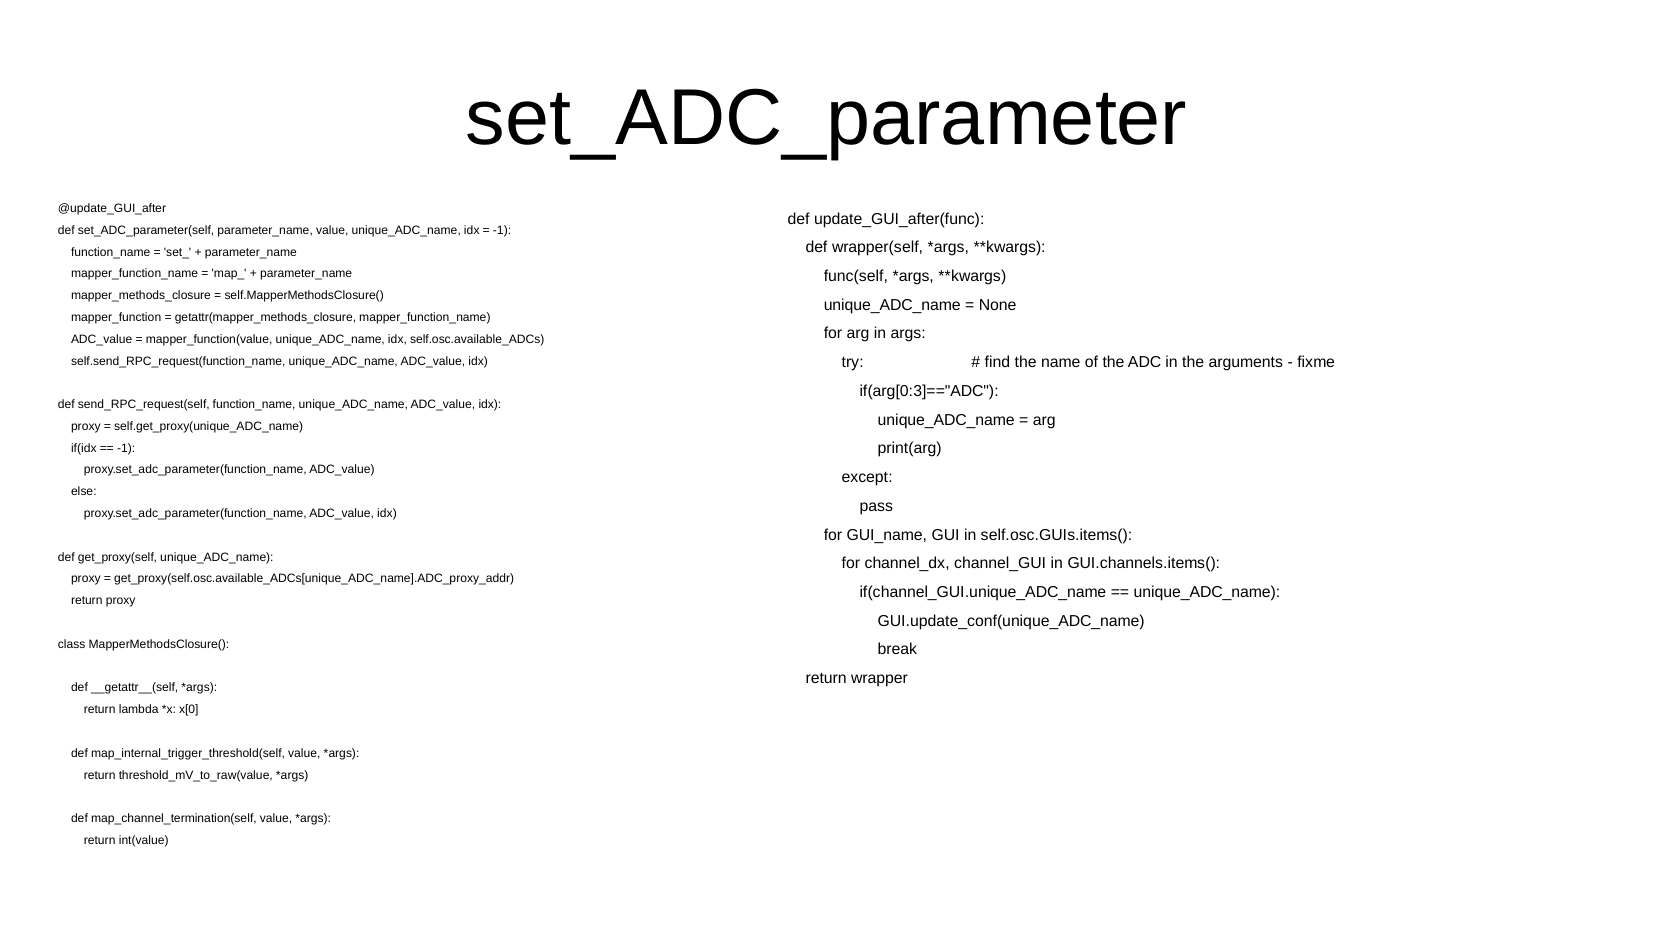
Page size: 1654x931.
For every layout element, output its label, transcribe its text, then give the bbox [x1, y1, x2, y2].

title set_ADC_parameter [82, 39, 1571, 196]
list @update_GUI_after def set_ADC_parameter(self, parameter_name, value, unique_ADC_name, idx = -1): function_name = 'set_' + parameter_name mapper_function_name = 'map_' + parameter_name mapper_methods_closure = self.MapperMethodsClosure() mapper_function = getattr(mapper_methods_closure, mapper_function_name) ADC_value = mapper_function(value, unique_ADC_name, idx, self.osc.available_ADCs) self.send_RPC_request(function_name, unique_ADC_name, ADC_value, idx) def send_RPC_request(self, function_name, unique_ADC_name, ADC_value, idx): proxy = self.get_proxy(unique_ADC_name) if(idx == -1): proxy.set_adc_parameter(function_name, ADC_value) else: proxy.set_adc_parameter(function_name, ADC_value, idx) def get_proxy(self, unique_ADC_name): proxy = get_proxy(self.osc.available_ADCs[unique_ADC_name].ADC_proxy_addr) return proxy class MapperMethodsClosure(): def __getattr__(self, *args): return lambda *x: x[0] def map_internal_trigger_threshold(self, value, *args): return threshold_mV_to_raw(value, *args) def map_channel_termination(self, value, *args): return int(value) [45, 180, 811, 871]
list def update_GUI_after(func): def wrapper(self, *args, **kwargs): func(self, *args, **kwargs) unique_ADC_name = None for arg in args: try: # find the name of the ADC in the arguments - fixme if(arg[0:3]=="ADC"): unique_ADC_name = arg print(arg) except: pass for GUI_name, GUI in self.osc.GUIs.items(): for channel_dx, channel_GUI in GUI.channels.items(): if(channel_GUI.unique_ADC_name == unique_ADC_name): GUI.update_conf(unique_ADC_name) break return wrapper [811, 210, 1396, 758]
